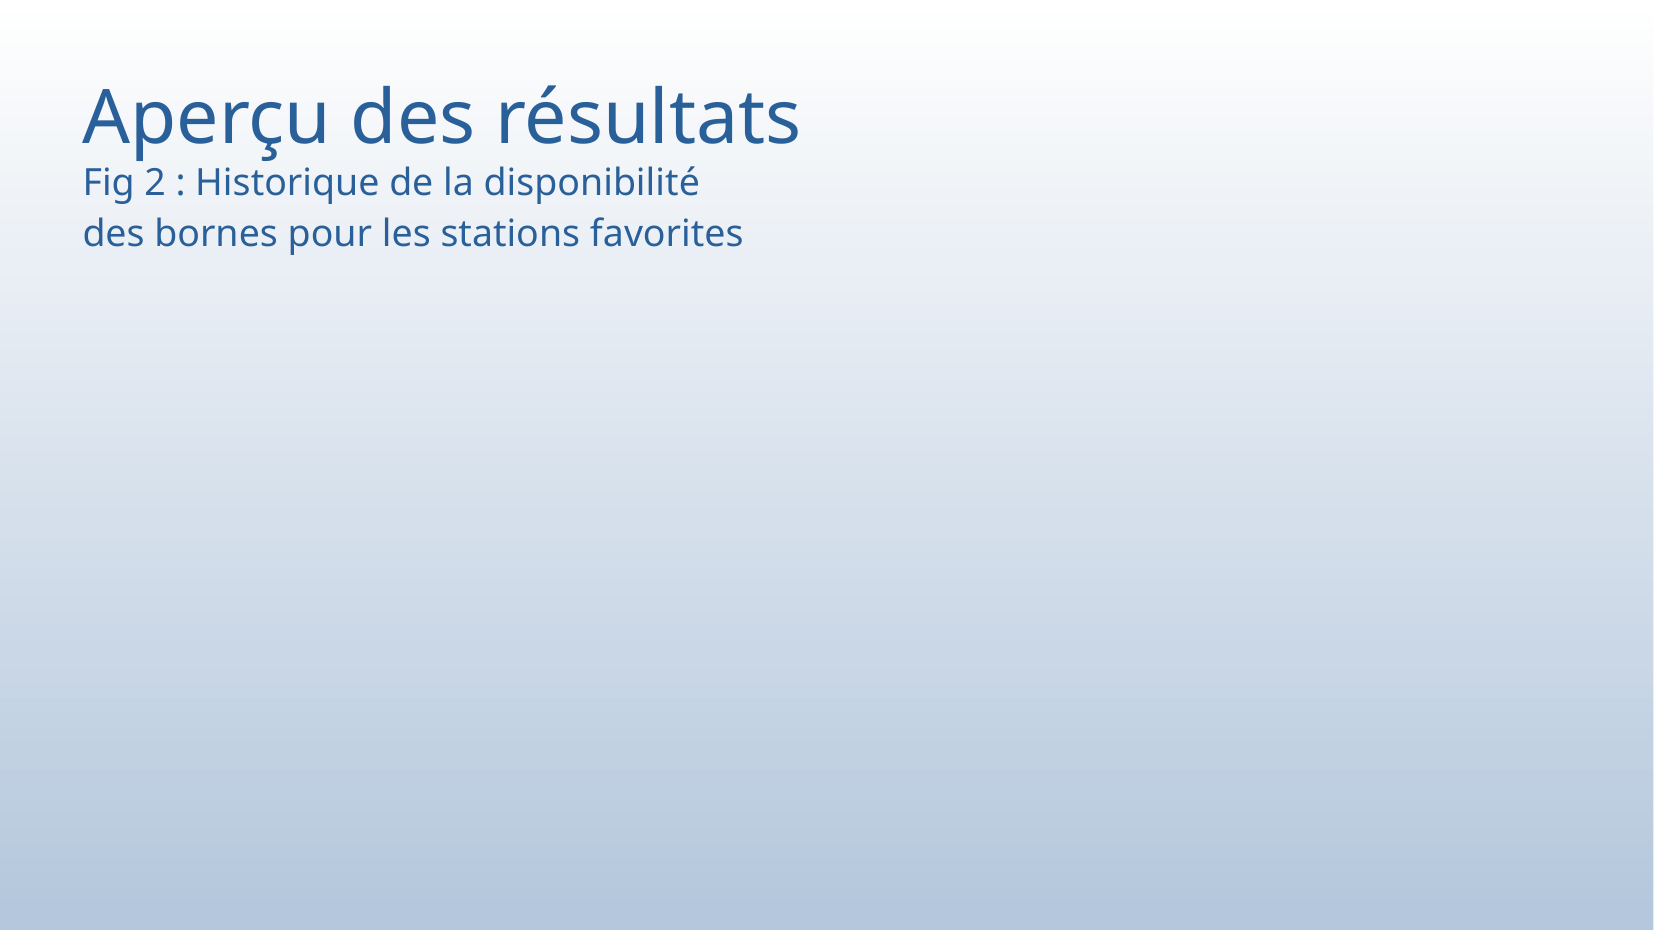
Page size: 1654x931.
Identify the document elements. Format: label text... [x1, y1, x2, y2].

title Aperçu des résultats [82, 37, 1571, 193]
text_box Fig 2 : Historique de la disponibilité des bornes pour les stations favorites [67, 177, 1565, 236]
